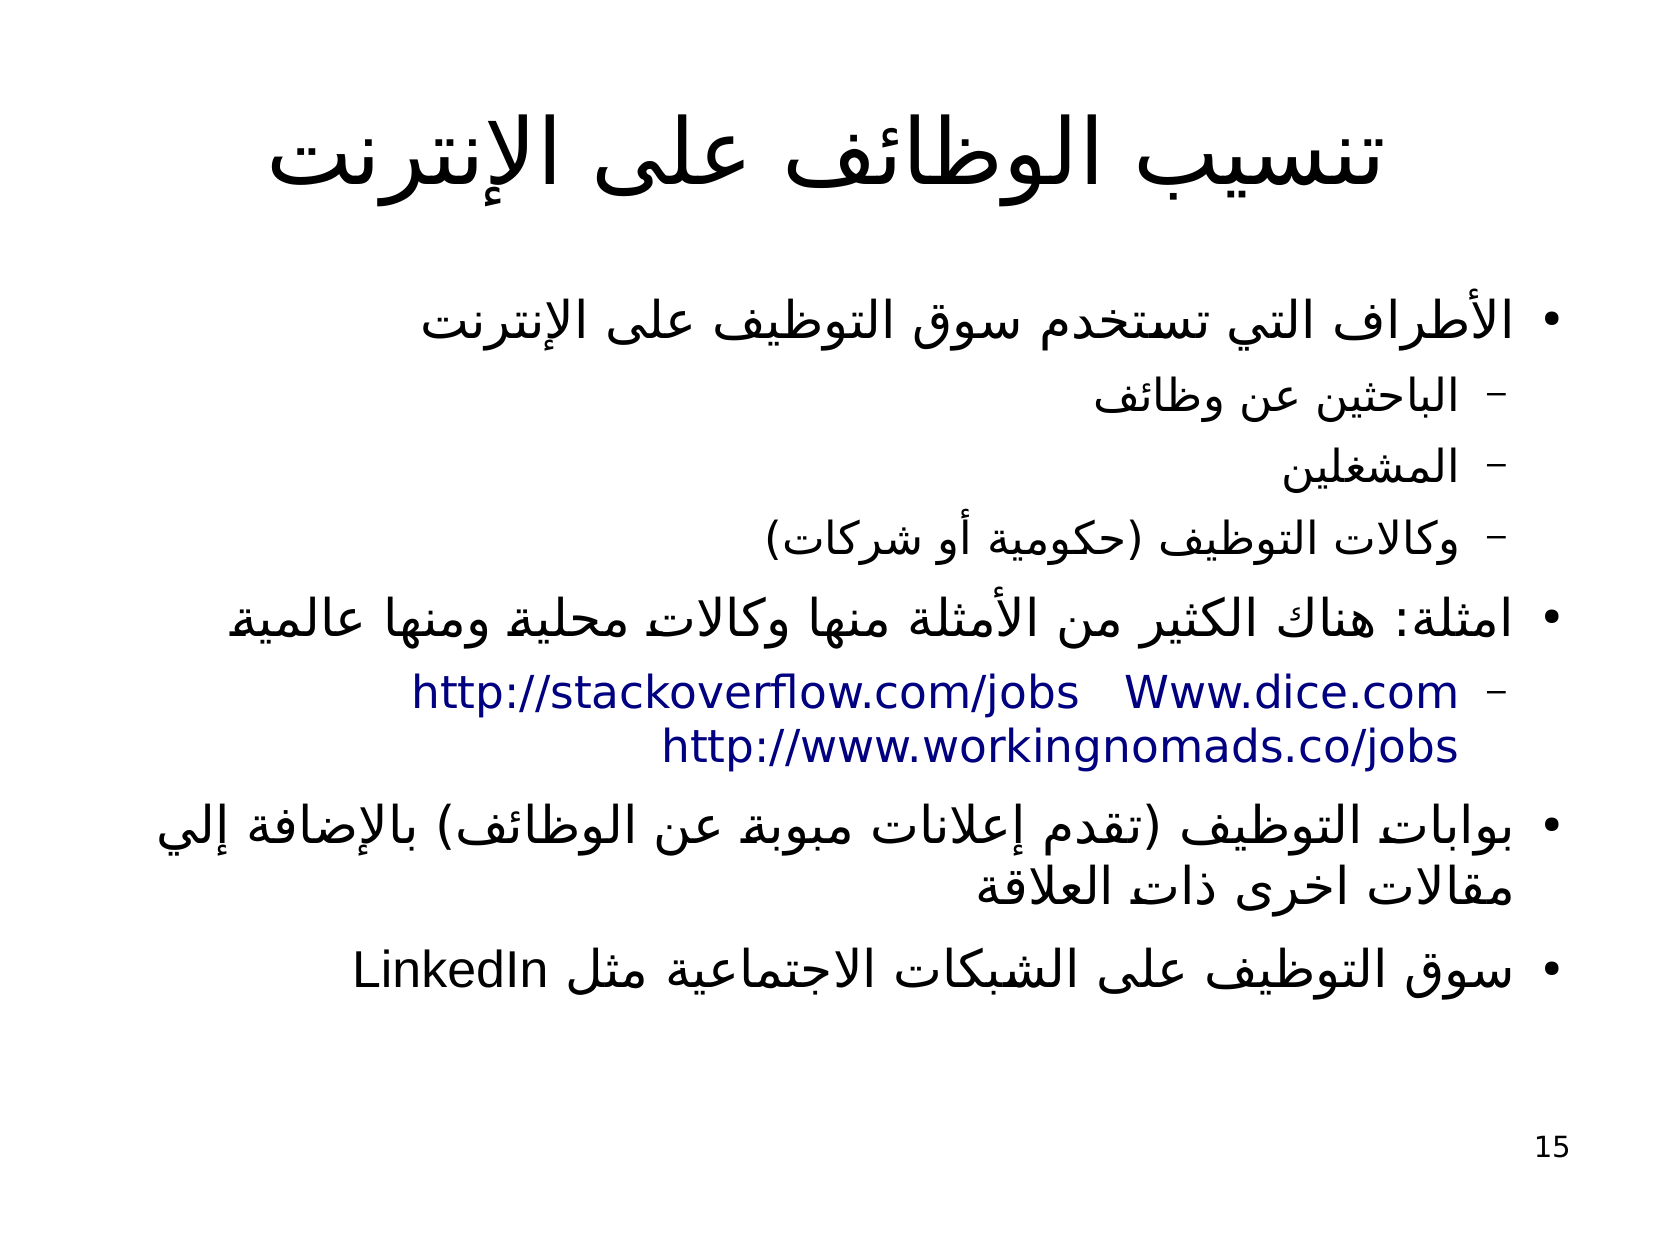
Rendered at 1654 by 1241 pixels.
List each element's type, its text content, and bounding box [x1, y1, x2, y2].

list الأطراف التي تستخدم سوق التوظيف على الإنترنت الباحثين عن وظائف المشغلين وكالات التوظيف (حكومية أو شركات) امثلة: هناك الكثير من الأمثلة منها وكالات محلية ومنها عالمية Www.dice.com http://stackoverflow.com/jobs http://www.workingnomads.co/jobs بوابات التوظيف (تقدم إعلانات مبوبة عن الوظائف) بالإضافة إلي مقالات اخرى ذات العلاقة سوق التوظيف على الشبكات الاجتماعية مثل LinkedIn [82, 290, 1571, 1010]
title تنسيب الوظائف على الإنترنت [82, 49, 1571, 257]
